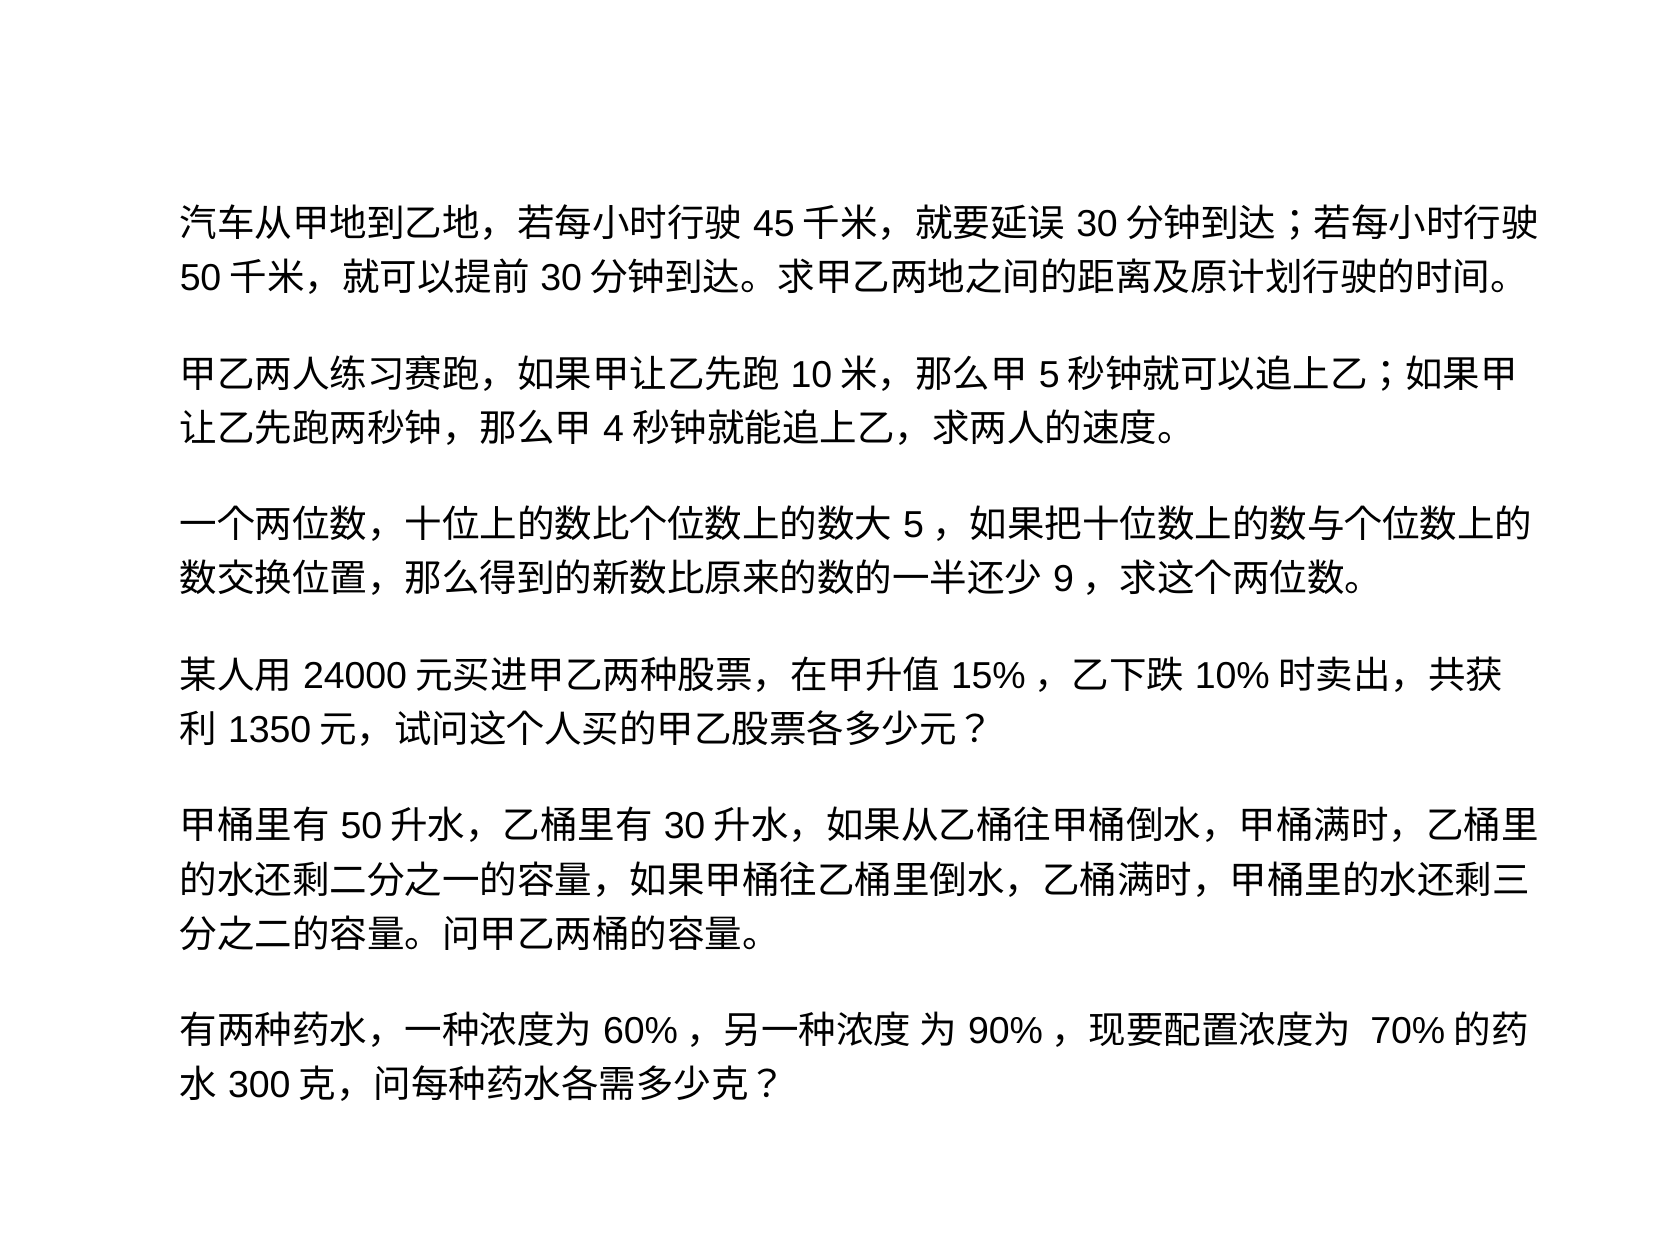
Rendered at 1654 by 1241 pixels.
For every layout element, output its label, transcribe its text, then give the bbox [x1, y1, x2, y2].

text_box 汽车从甲地到乙地，若每小时行驶45千米，就要延误30分钟到达；若每小时行驶50千米，就可以提前30分钟到达。求甲乙两地之间的距离及原计划行驶的时间。 甲乙两人练习赛跑，如果甲让乙先跑10米，那么甲5秒钟就可以追上乙；如果甲让乙先跑两秒钟，那么甲4秒钟就能追上乙，求两人的速度。 一个两位数，十位上的数比个位数上的数大5，如果把十位数上的数与个位数上的数交换位置，那么得到的新数比原来的数的一半还少9，求这个两位数。 某人用24000元买进甲乙两种股票，在甲升值15%，乙下跌10%时卖出，共获利1350元，试问这个人买的甲乙股票各多少元？ 甲桶里有50升水，乙桶里有30升水，如果从乙桶往甲桶倒水，甲桶满时，乙桶里的水还剩二分之一的容量，如果甲桶往乙桶里倒水，乙桶满时，甲桶里的水还剩三分之二的容量。问甲乙两桶的容量。 有两种药水，一种浓度为60%，另一种浓度 为90%，现要配置浓度为 70%的药水300克，问每种药水各需多少克？ [165, 185, 1554, 1000]
